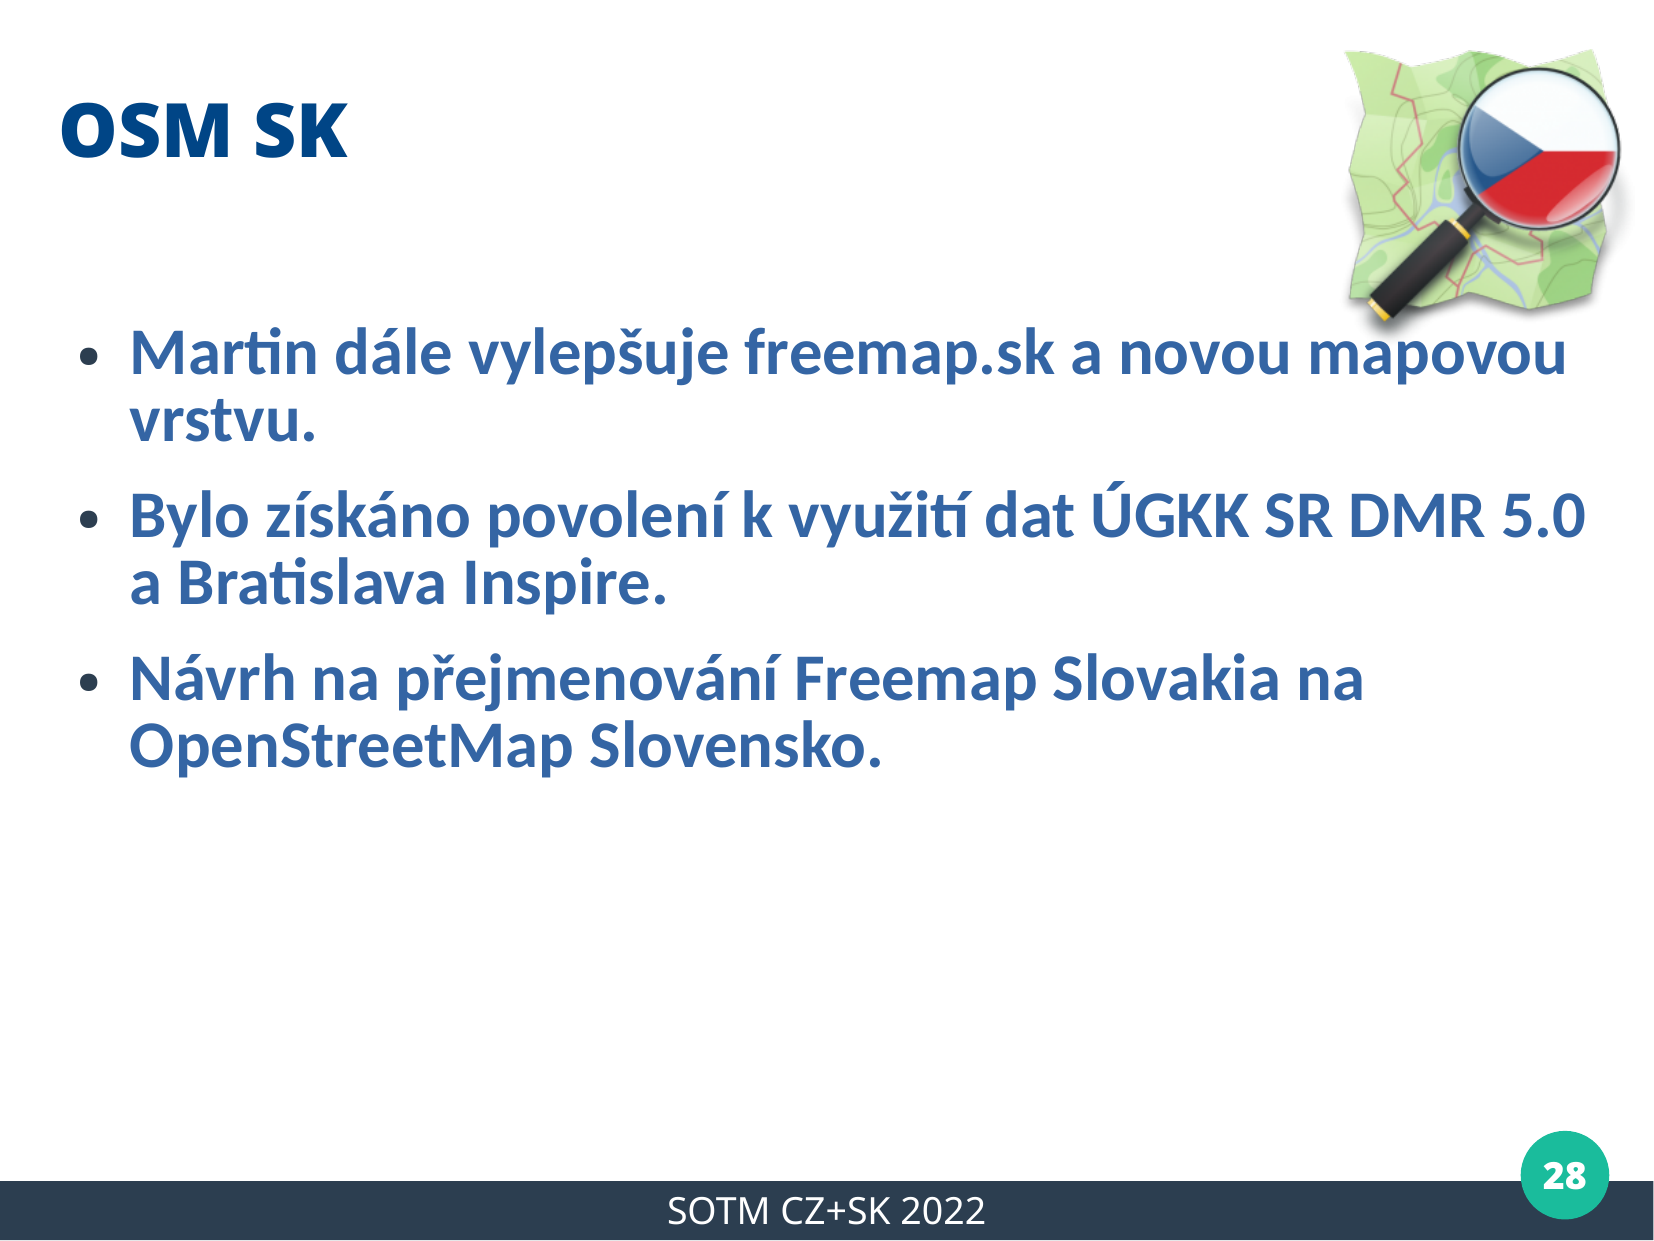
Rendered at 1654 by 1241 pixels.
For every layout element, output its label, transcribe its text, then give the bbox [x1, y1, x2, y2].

picture [1334, 49, 1635, 350]
title OSM SK [59, 49, 1347, 207]
list Martin dále vylepšuje freemap.sk a novou mapovou vrstvu. Bylo získáno povolení k využití dat ÚGKK SR DMR 5.0 a Bratislava Inspire. Návrh na přejmenování Freemap Slovakia na OpenStreetMap Slovensko. [59, 324, 1595, 1152]
